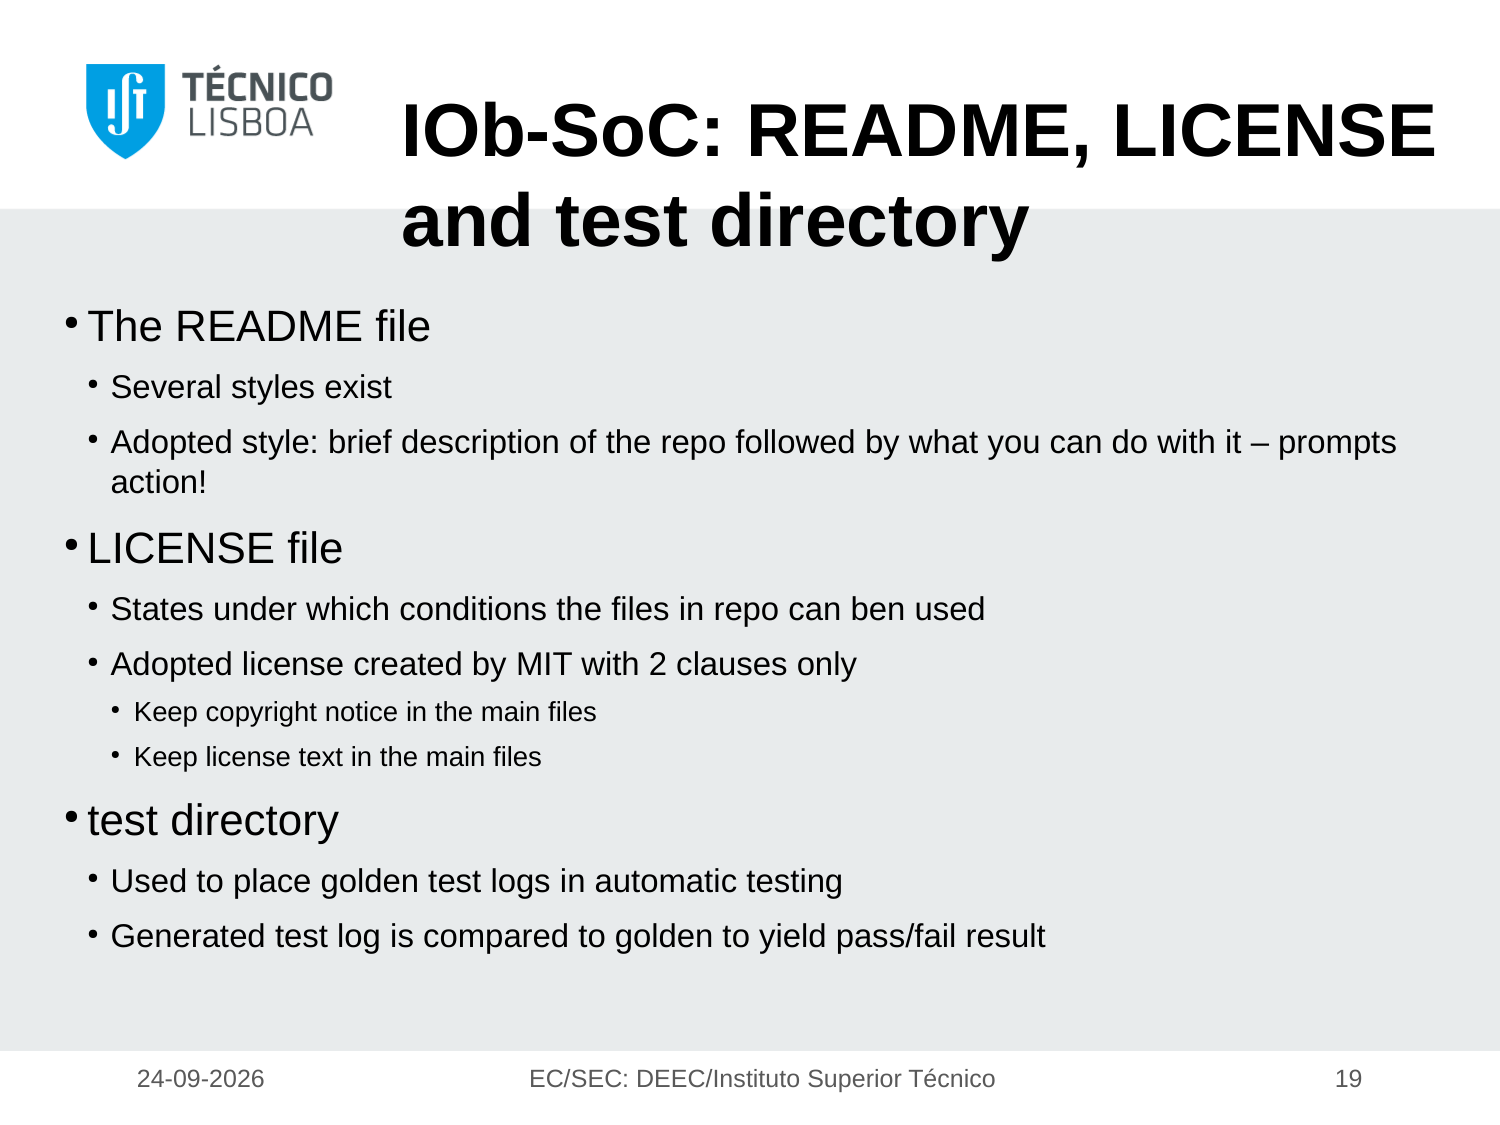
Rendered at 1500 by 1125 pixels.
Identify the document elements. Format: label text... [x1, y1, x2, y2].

slide_number 29-09-2020 [121, 1052, 425, 1103]
footer EC/SEC: DEEC/Instituto Superior Técnico [512, 1052, 1021, 1103]
picture [0, 0, 1500, 1125]
list The README file Several styles exist Adopted style: brief description of the repo followed by what you can do with it – prompts action! LICENSE file States under which conditions the files in repo can ben used Adopted license created by MIT with 2 clauses only Keep copyright notice in the main files Keep license text in the main files test directory Used to place golden test logs in automatic testing Generated test log is compared to golden to yield pass/fail result [63, 297, 1477, 959]
title IOb-SoC: README, LICENSE and test directory [386, 99, 1500, 243]
slide_number <number> [1077, 1052, 1378, 1103]
